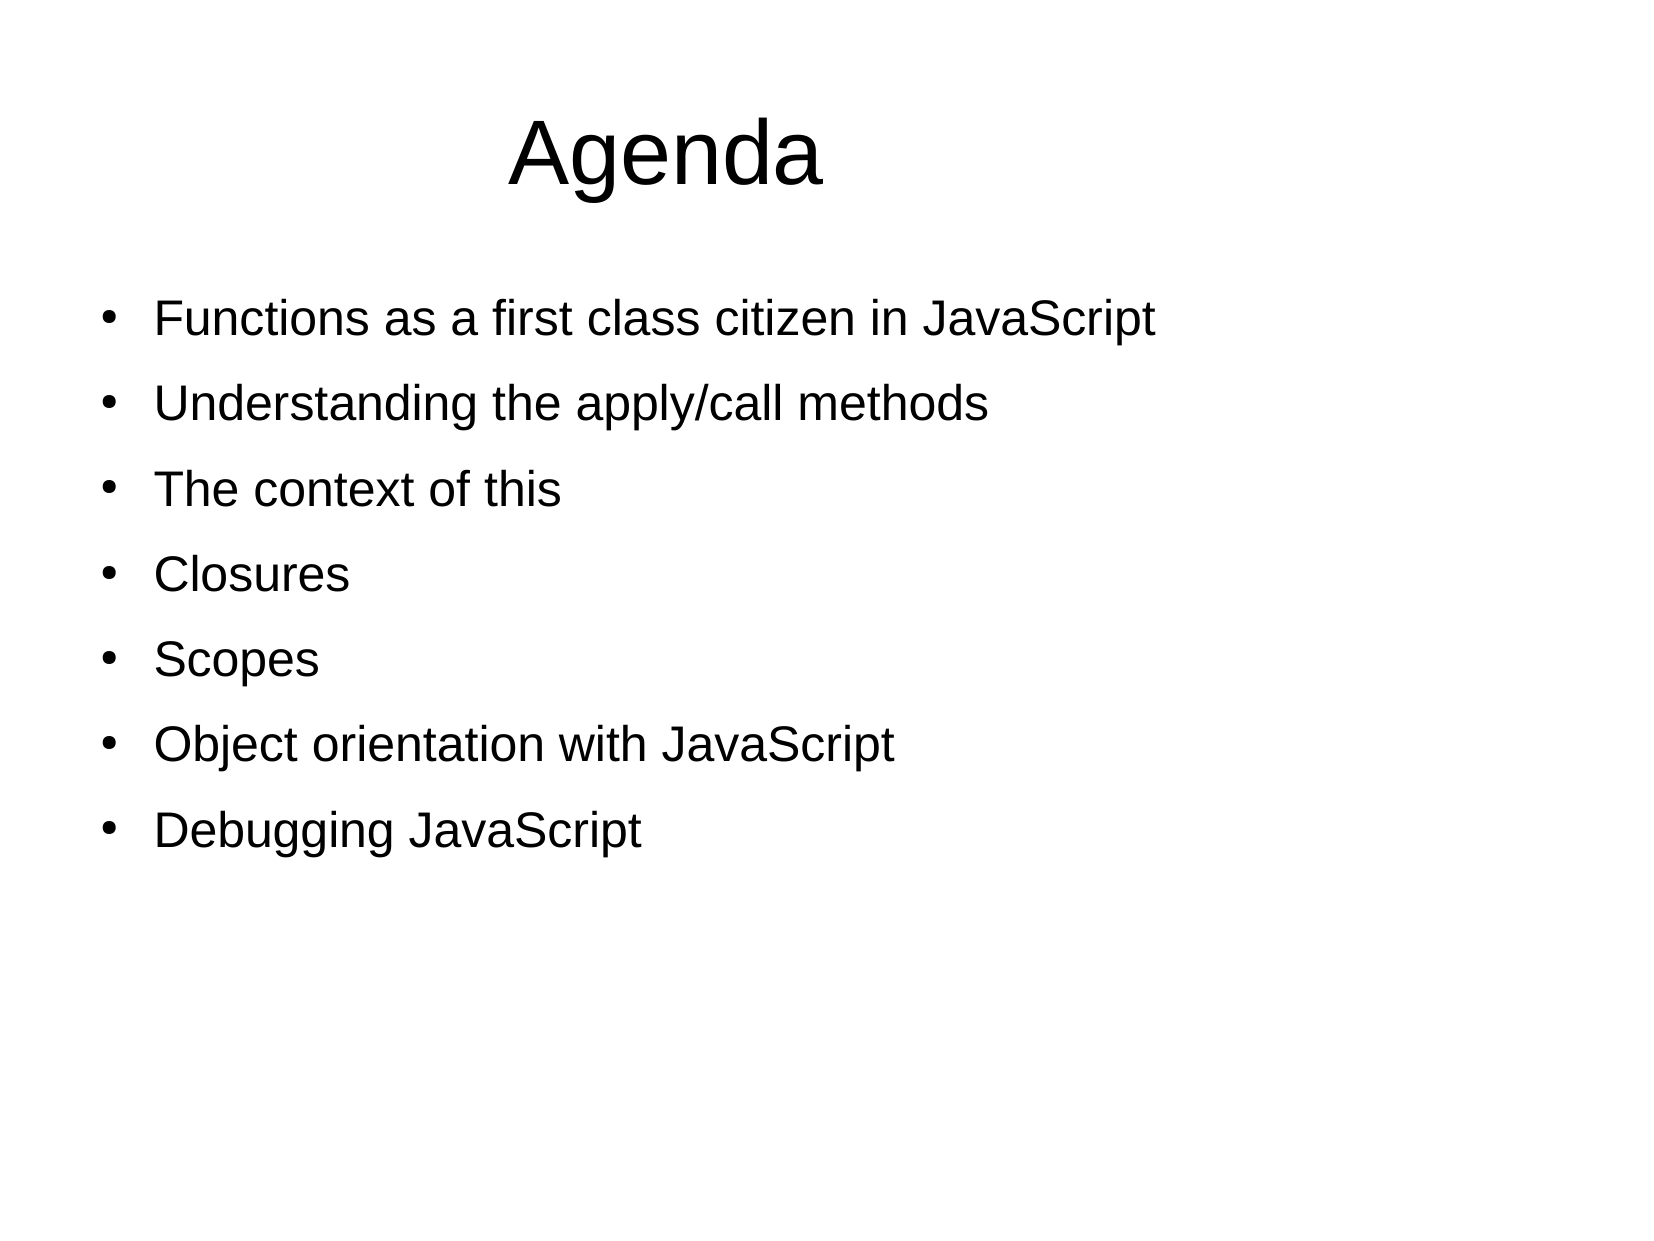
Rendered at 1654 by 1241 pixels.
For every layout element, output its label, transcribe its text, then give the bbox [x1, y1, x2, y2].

title Agenda [82, 49, 1250, 257]
list Functions as a first class citizen in JavaScript Understanding the apply/call methods The context of this Closures Scopes Object orientation with JavaScript Debugging JavaScript [82, 290, 1571, 1075]
